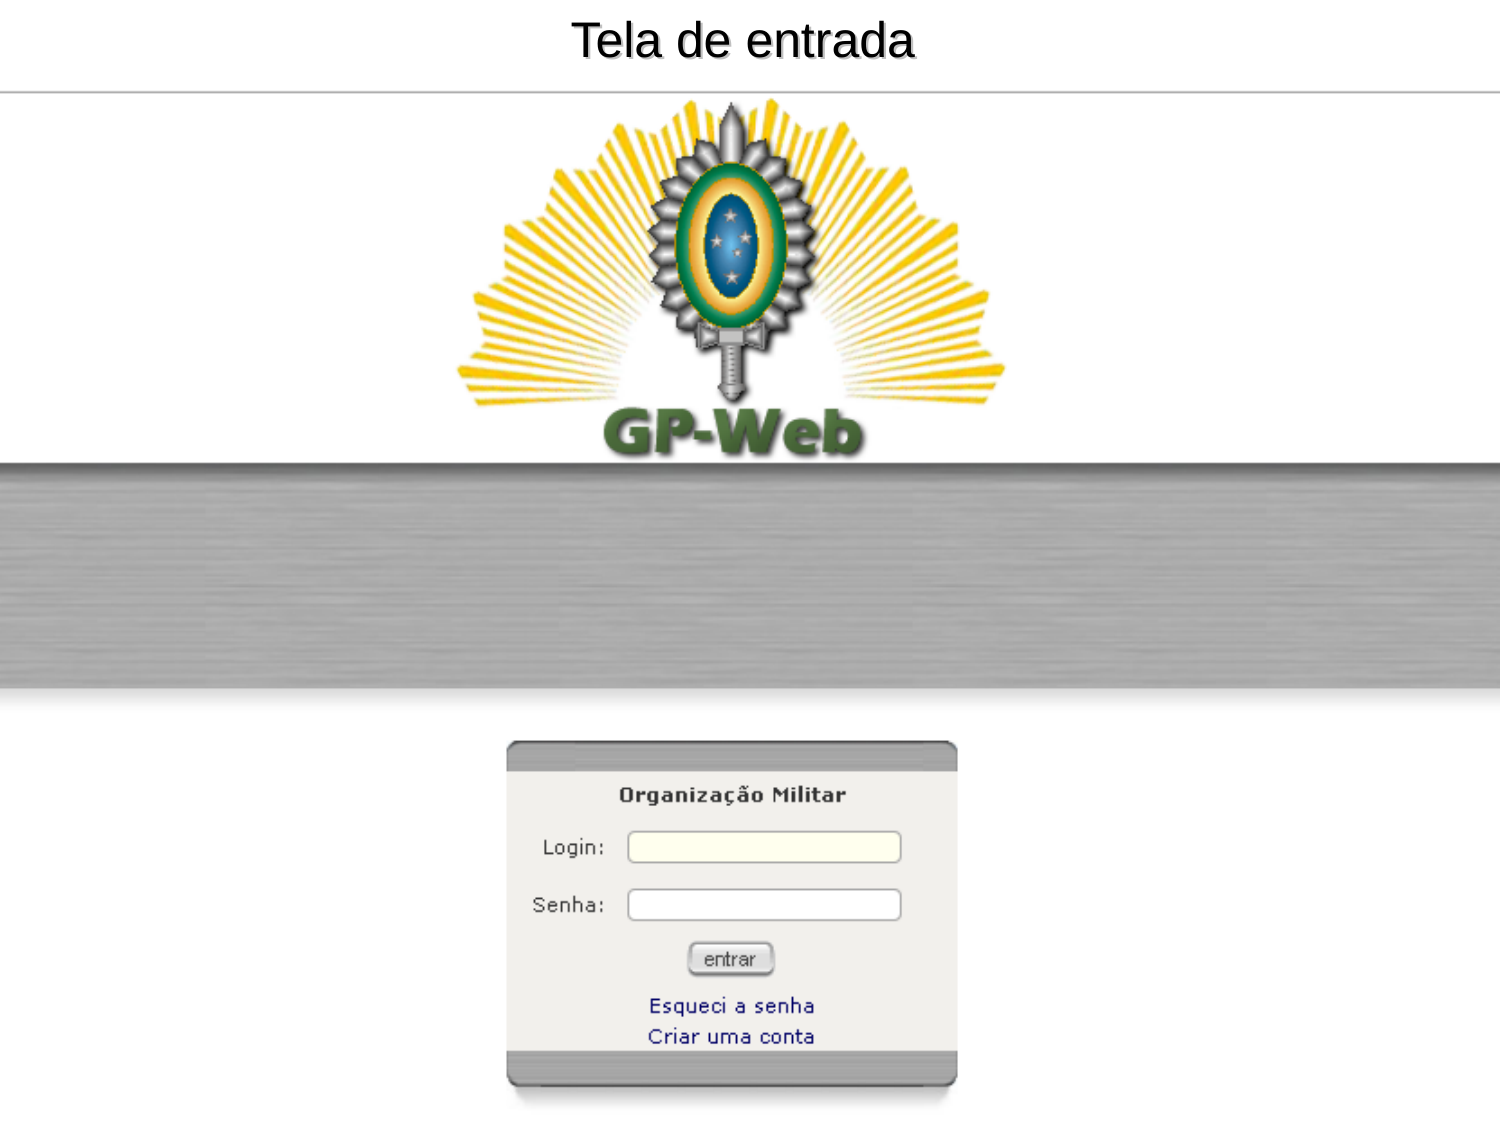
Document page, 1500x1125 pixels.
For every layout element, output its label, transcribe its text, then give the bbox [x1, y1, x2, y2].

text_box Tela de entrada [0, 0, 1500, 76]
picture [0, 90, 1500, 1118]
